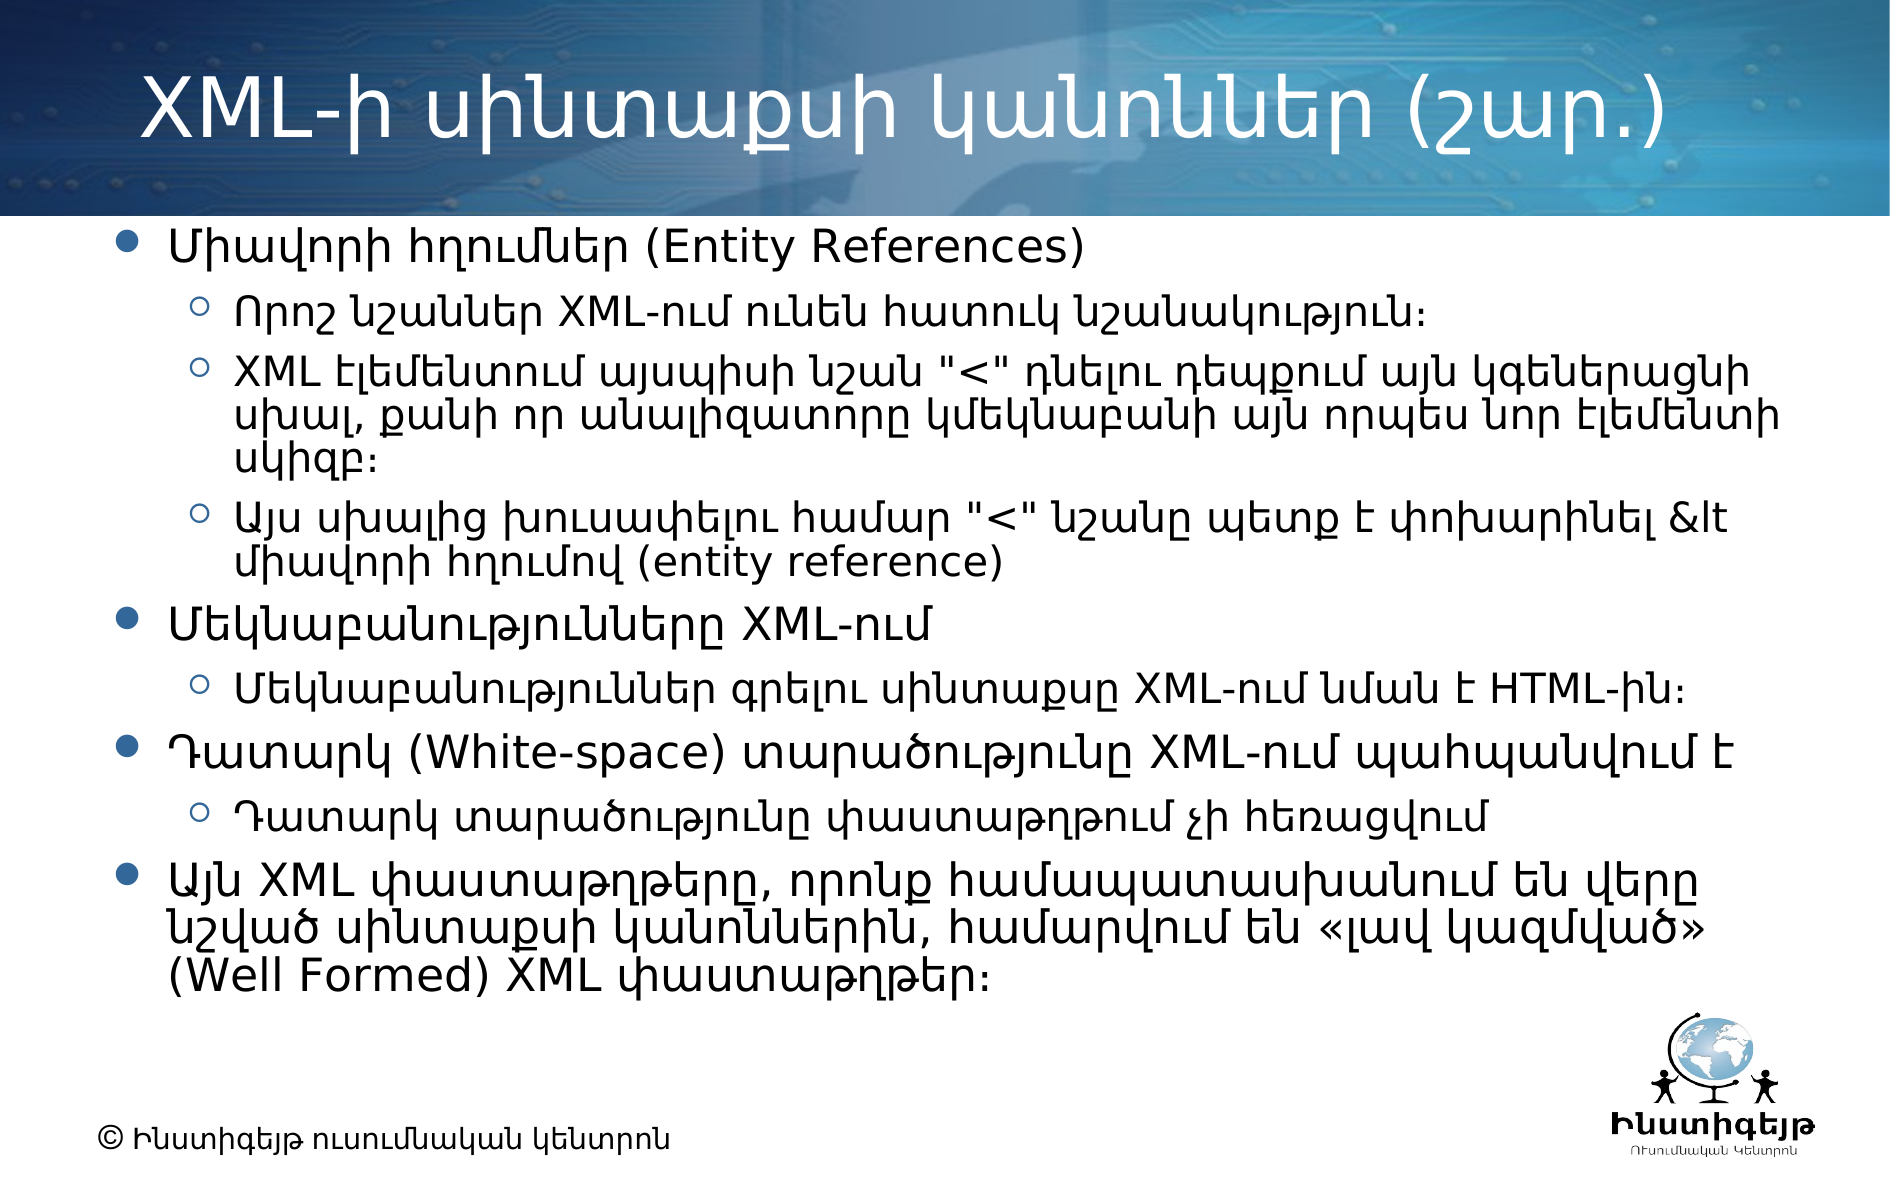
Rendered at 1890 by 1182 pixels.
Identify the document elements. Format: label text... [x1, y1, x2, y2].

list Միավորի հղումներ (Entity References) Որոշ նշաններ XML-ում ունեն հատուկ նշանակություն։ XML էլեմենտում այսպիսի նշան "<" դնելու դեպքում այն կգեներացնի սխալ, քանի որ անալիզատորը կմեկնաբանի այն որպես նոր էլեմենտի սկիզբ։ Այս սխալից խուսափելու համար "<" նշանը պետք է փոխարինել &lt միավորի հղումով (entity reference) Մեկնաբանությունները XML-ում Մեկնաբանություններ գրելու սինտաքսը XML-ում նման է HTML-ին։ Դատարկ (White-space) տարածությունը XML-ում պահպանվում է Դատարկ տարածությունը փաստաթղթում չի հեռացվում Այն XML փաստաթղթերը, որոնք համապատասխանում են վերը նշված սինտաքսի կանոններին, համարվում են «լավ կազմված» (Well Formed) XML փաստաթղթեր։ [112, 224, 1818, 256]
picture [1612, 1017, 1815, 1157]
picture [0, 0, 1890, 216]
